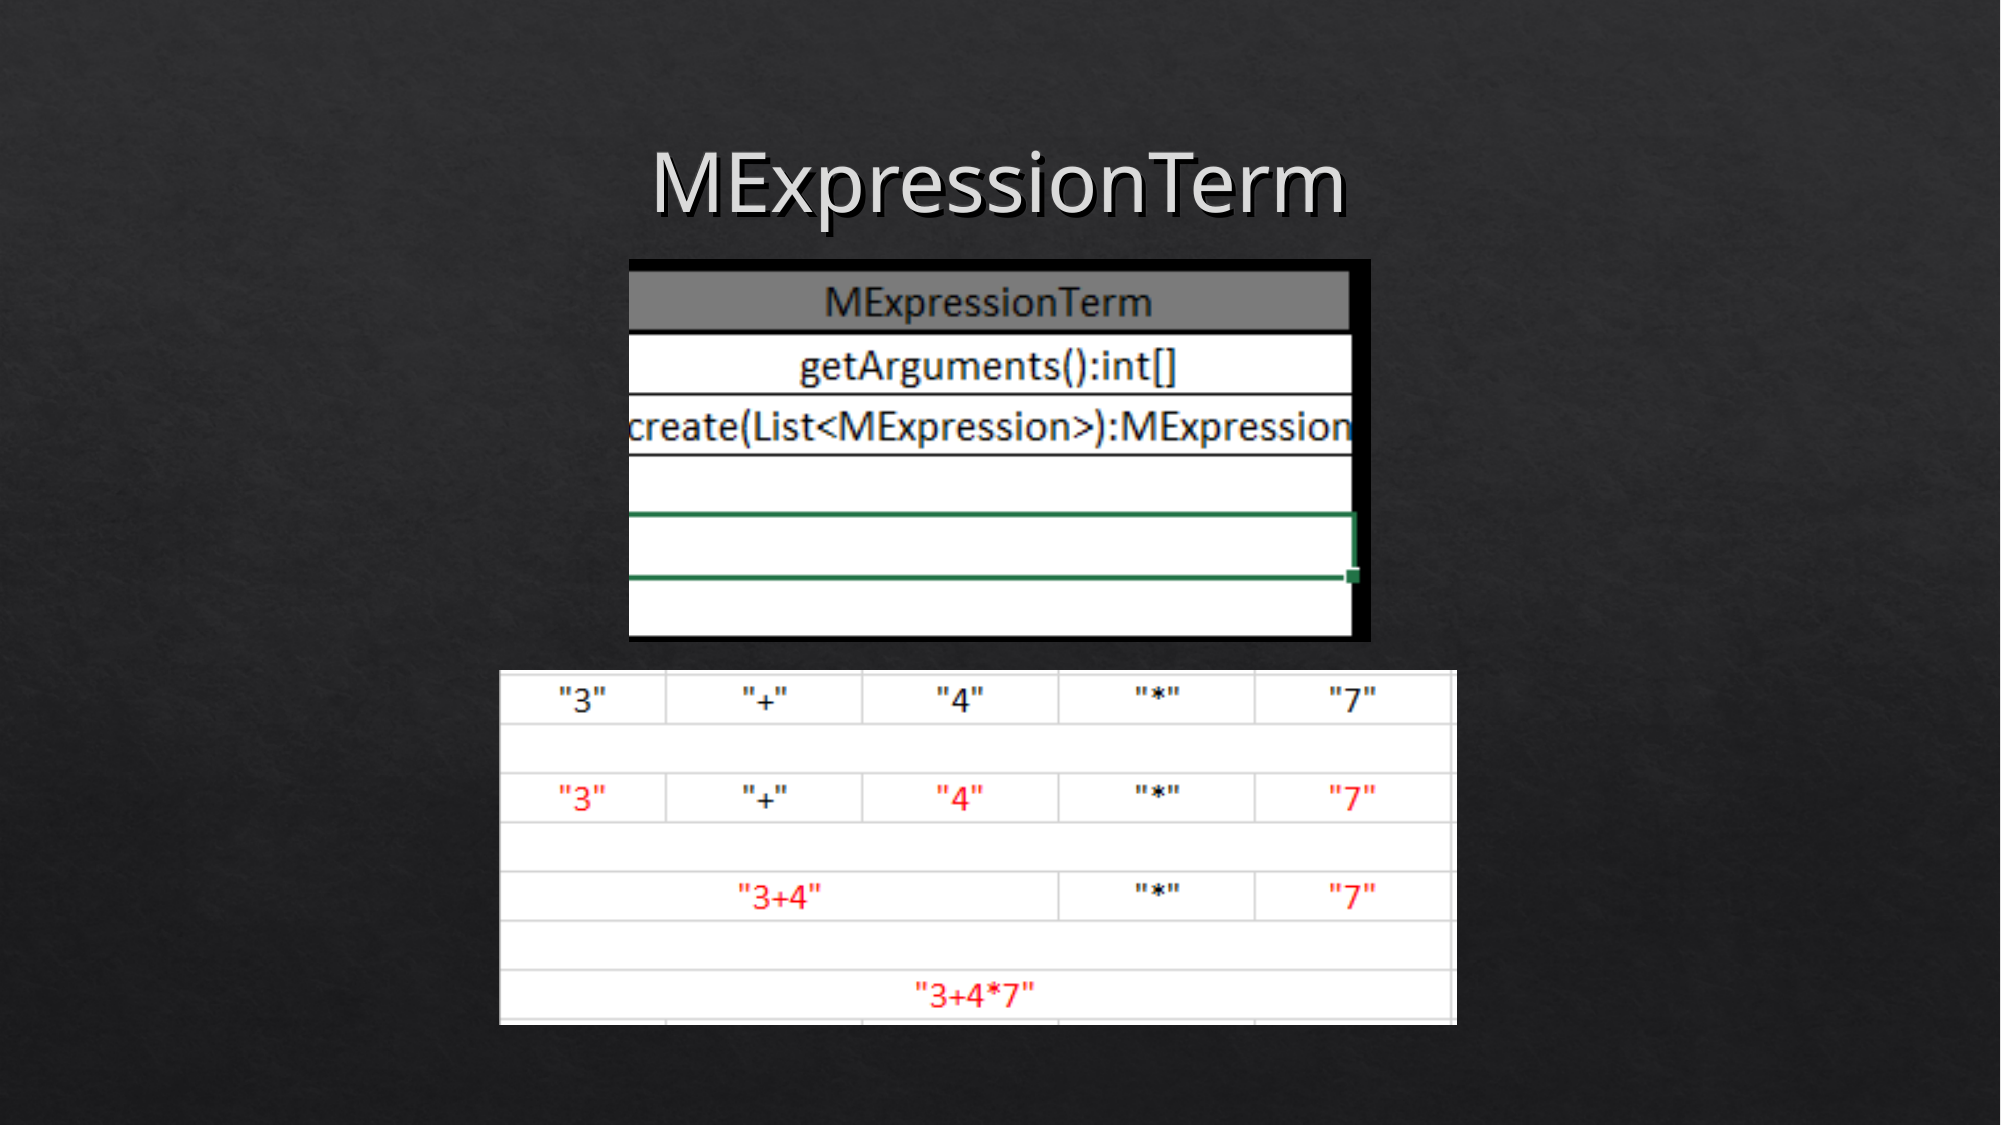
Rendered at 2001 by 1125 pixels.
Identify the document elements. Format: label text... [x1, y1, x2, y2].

picture [499, 671, 1457, 1026]
picture [629, 259, 1371, 642]
title MExpressionTerm [149, 99, 1849, 260]
